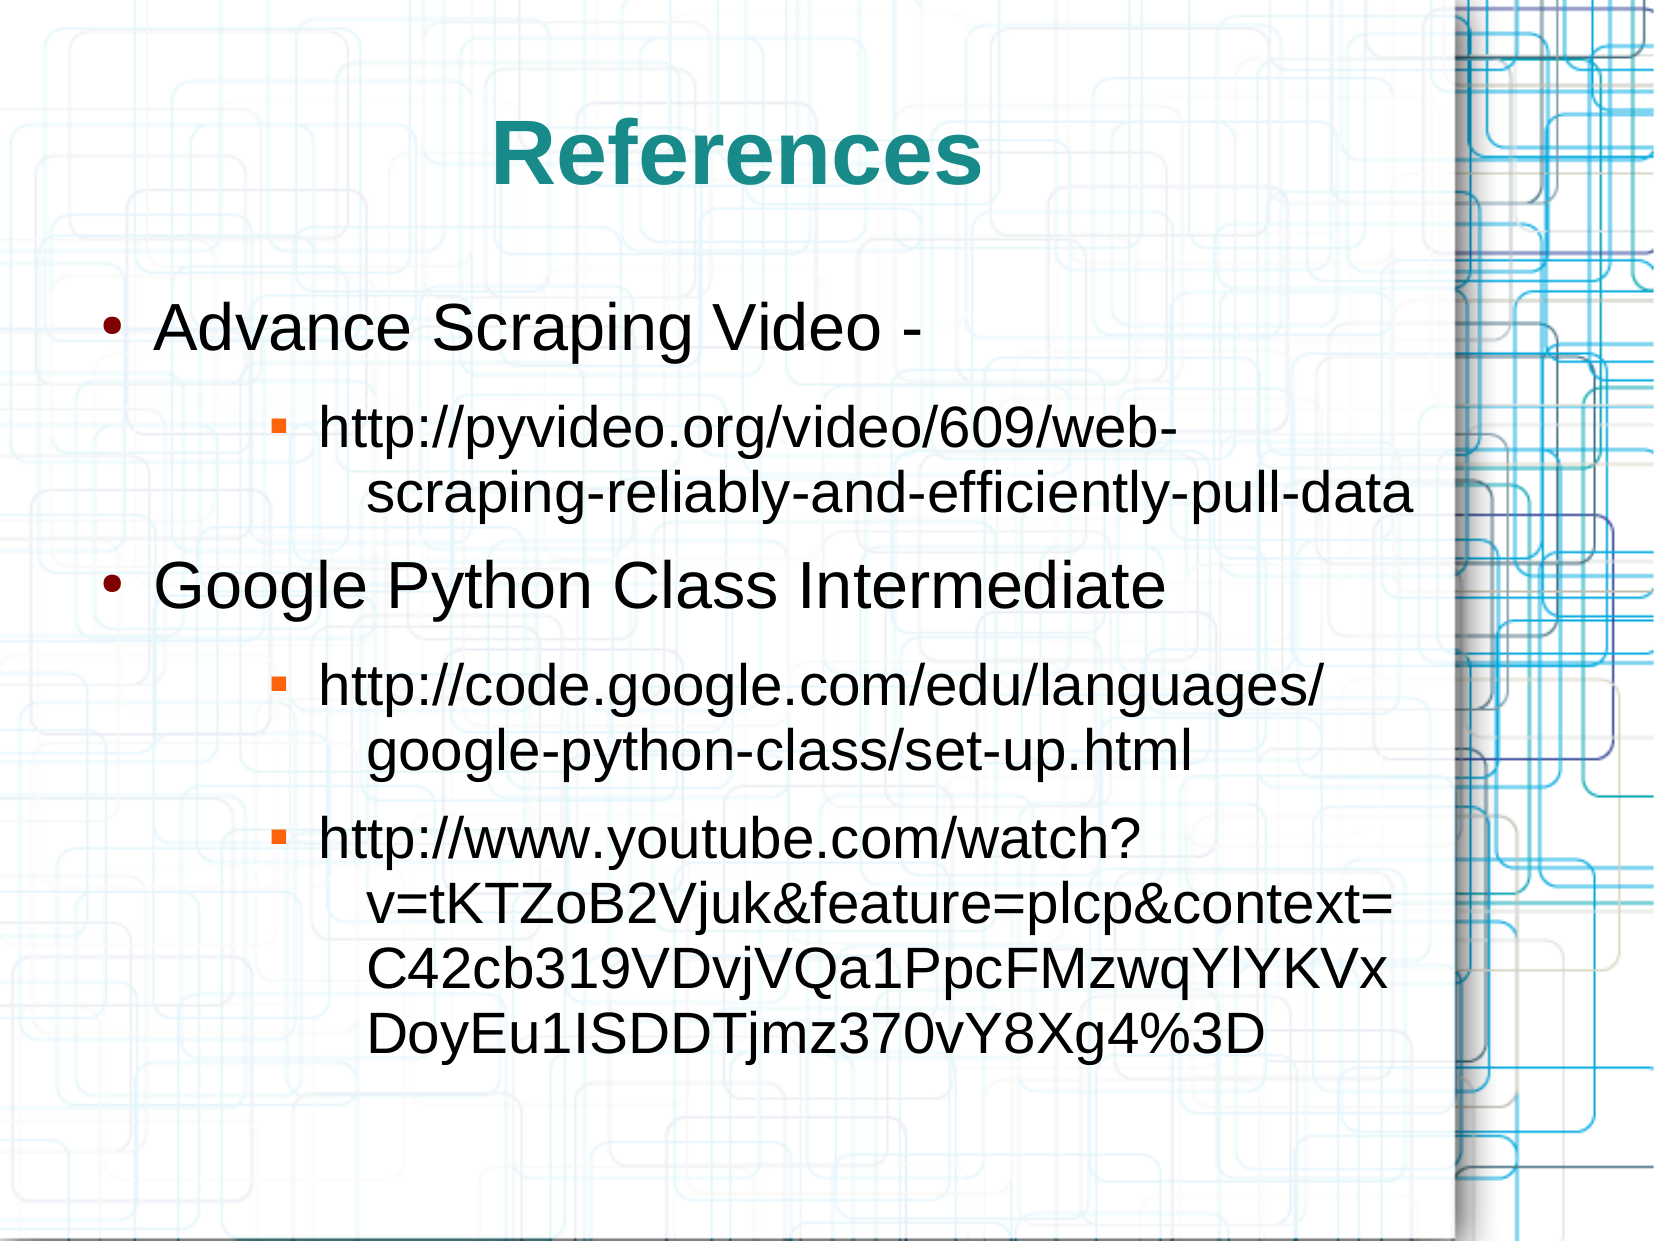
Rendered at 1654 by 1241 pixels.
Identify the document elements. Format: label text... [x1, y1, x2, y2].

picture [0, 0, 1654, 1241]
title References [59, 49, 1418, 257]
list Advance Scraping Video - http://pyvideo.org/video/609/web-scraping-reliably-and-efficiently-pull-data Google Python Class Intermediate http://code.google.com/edu/languages/google-python-class/set-up.html http://www.youtube.com/watch?v=tKTZoB2Vjuk&feature=plcp&context=C42cb319VDvjVQa1PpcFMzwqYlYKVxDoyEu1ISDDTjmz370vY8Xg4%3D [82, 290, 1418, 1109]
